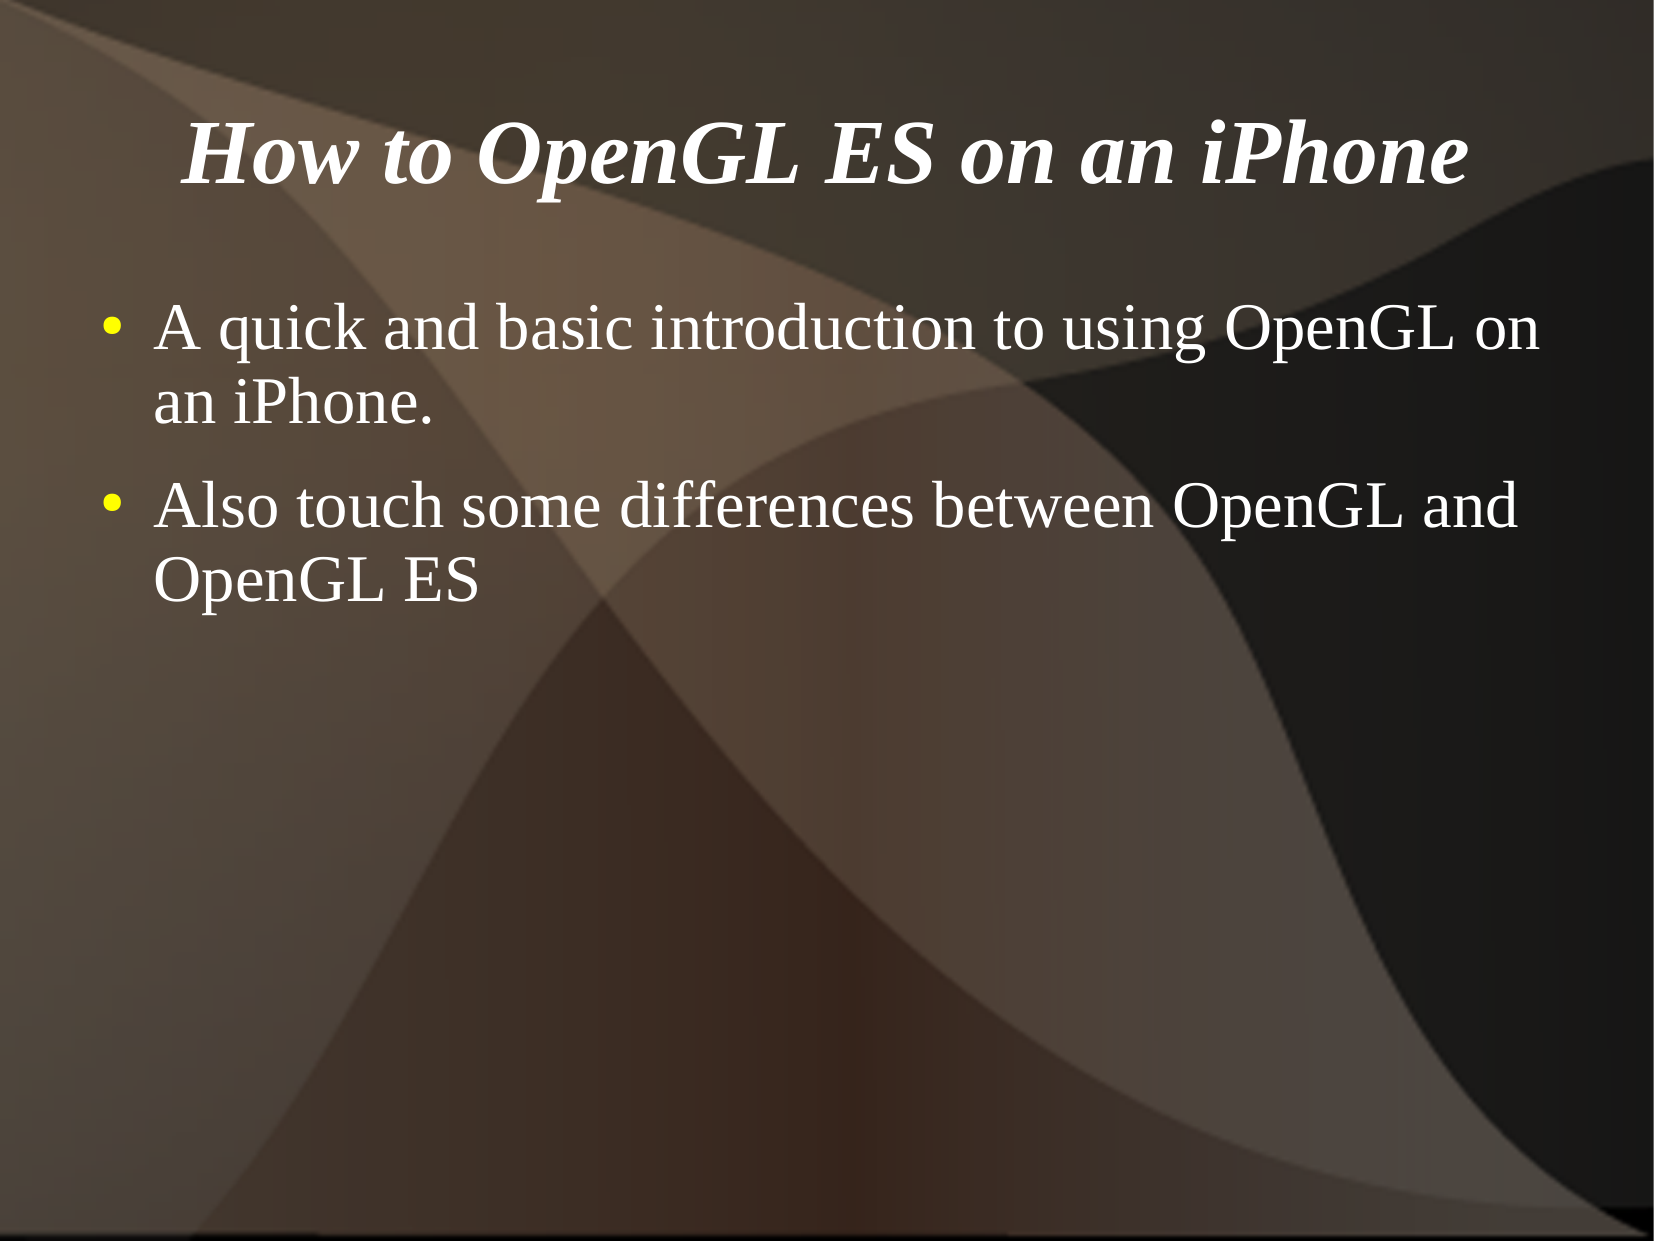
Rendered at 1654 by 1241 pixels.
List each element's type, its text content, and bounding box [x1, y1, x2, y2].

list A quick and basic introduction to using OpenGL on an iPhone. Also touch some differences between OpenGL and OpenGL ES [82, 290, 1571, 1109]
title How to OpenGL ES on an iPhone [82, 49, 1571, 257]
picture [0, 0, 1654, 1241]
